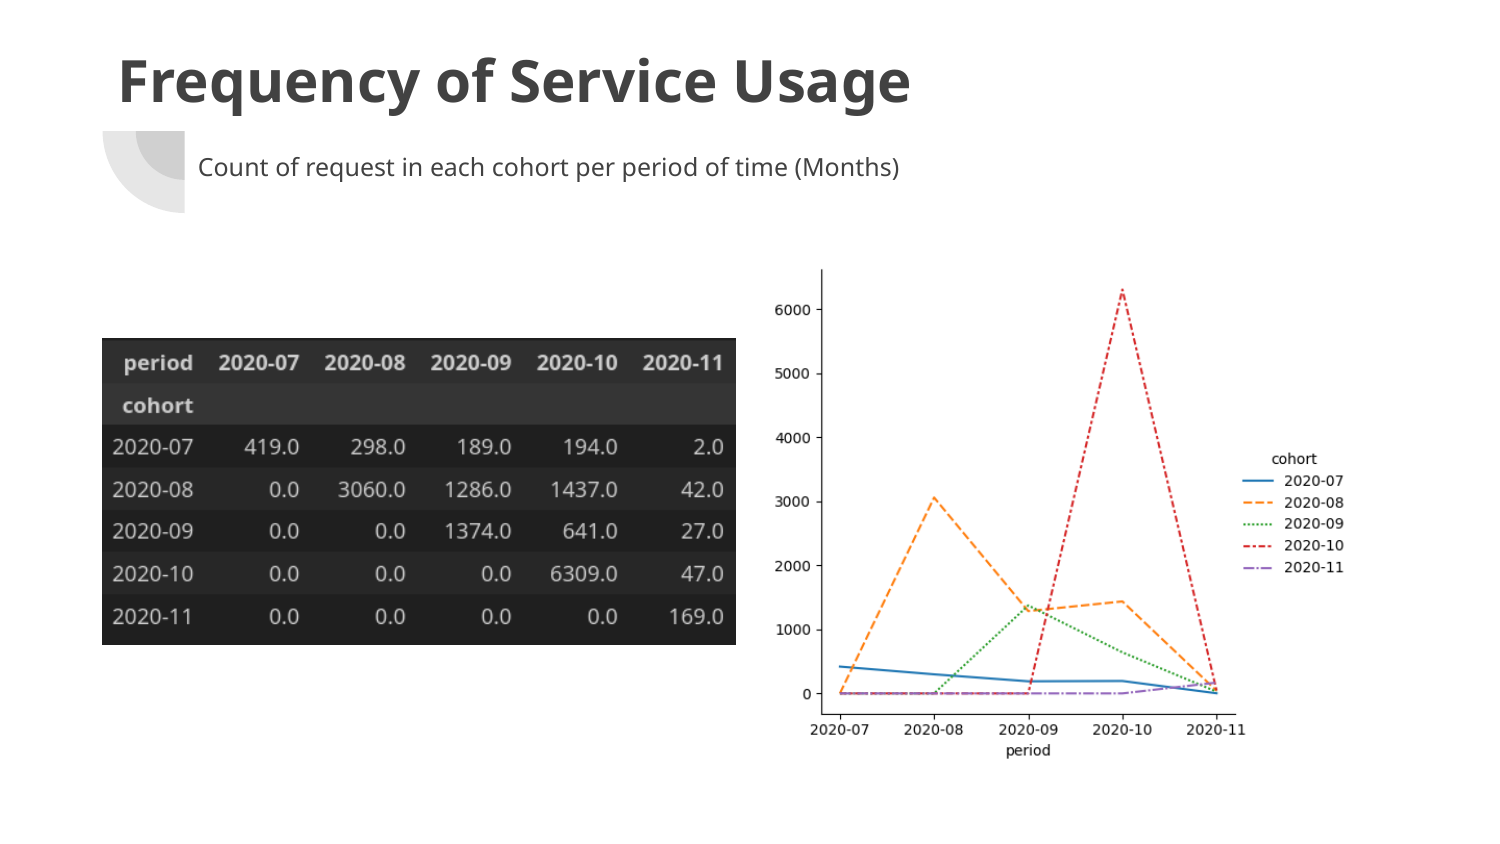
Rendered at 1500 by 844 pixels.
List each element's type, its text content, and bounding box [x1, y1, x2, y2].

title Frequency of Service Usage [102, 29, 1256, 194]
picture [765, 260, 1355, 767]
picture [102, 338, 736, 645]
list Count of request in each cohort per period of time (Months) [182, 131, 1337, 216]
